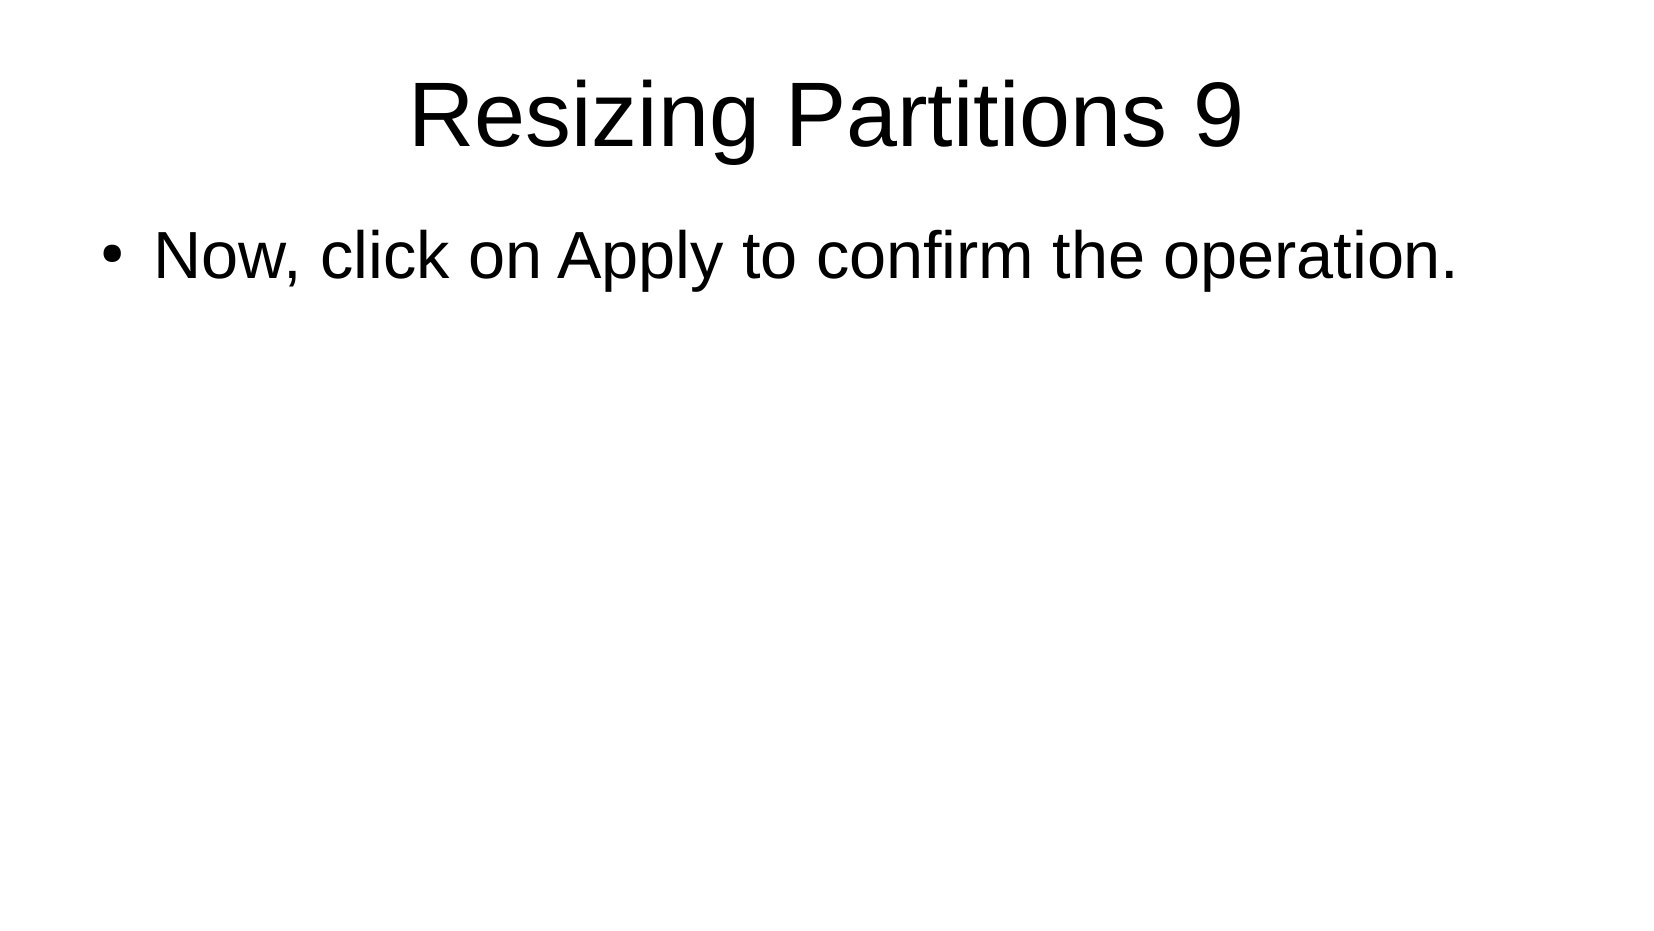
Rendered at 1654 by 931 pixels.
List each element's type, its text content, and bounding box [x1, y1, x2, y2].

title Resizing Partitions 9 [82, 37, 1571, 193]
list Now, click on Apply to confirm the operation. [82, 217, 1571, 758]
